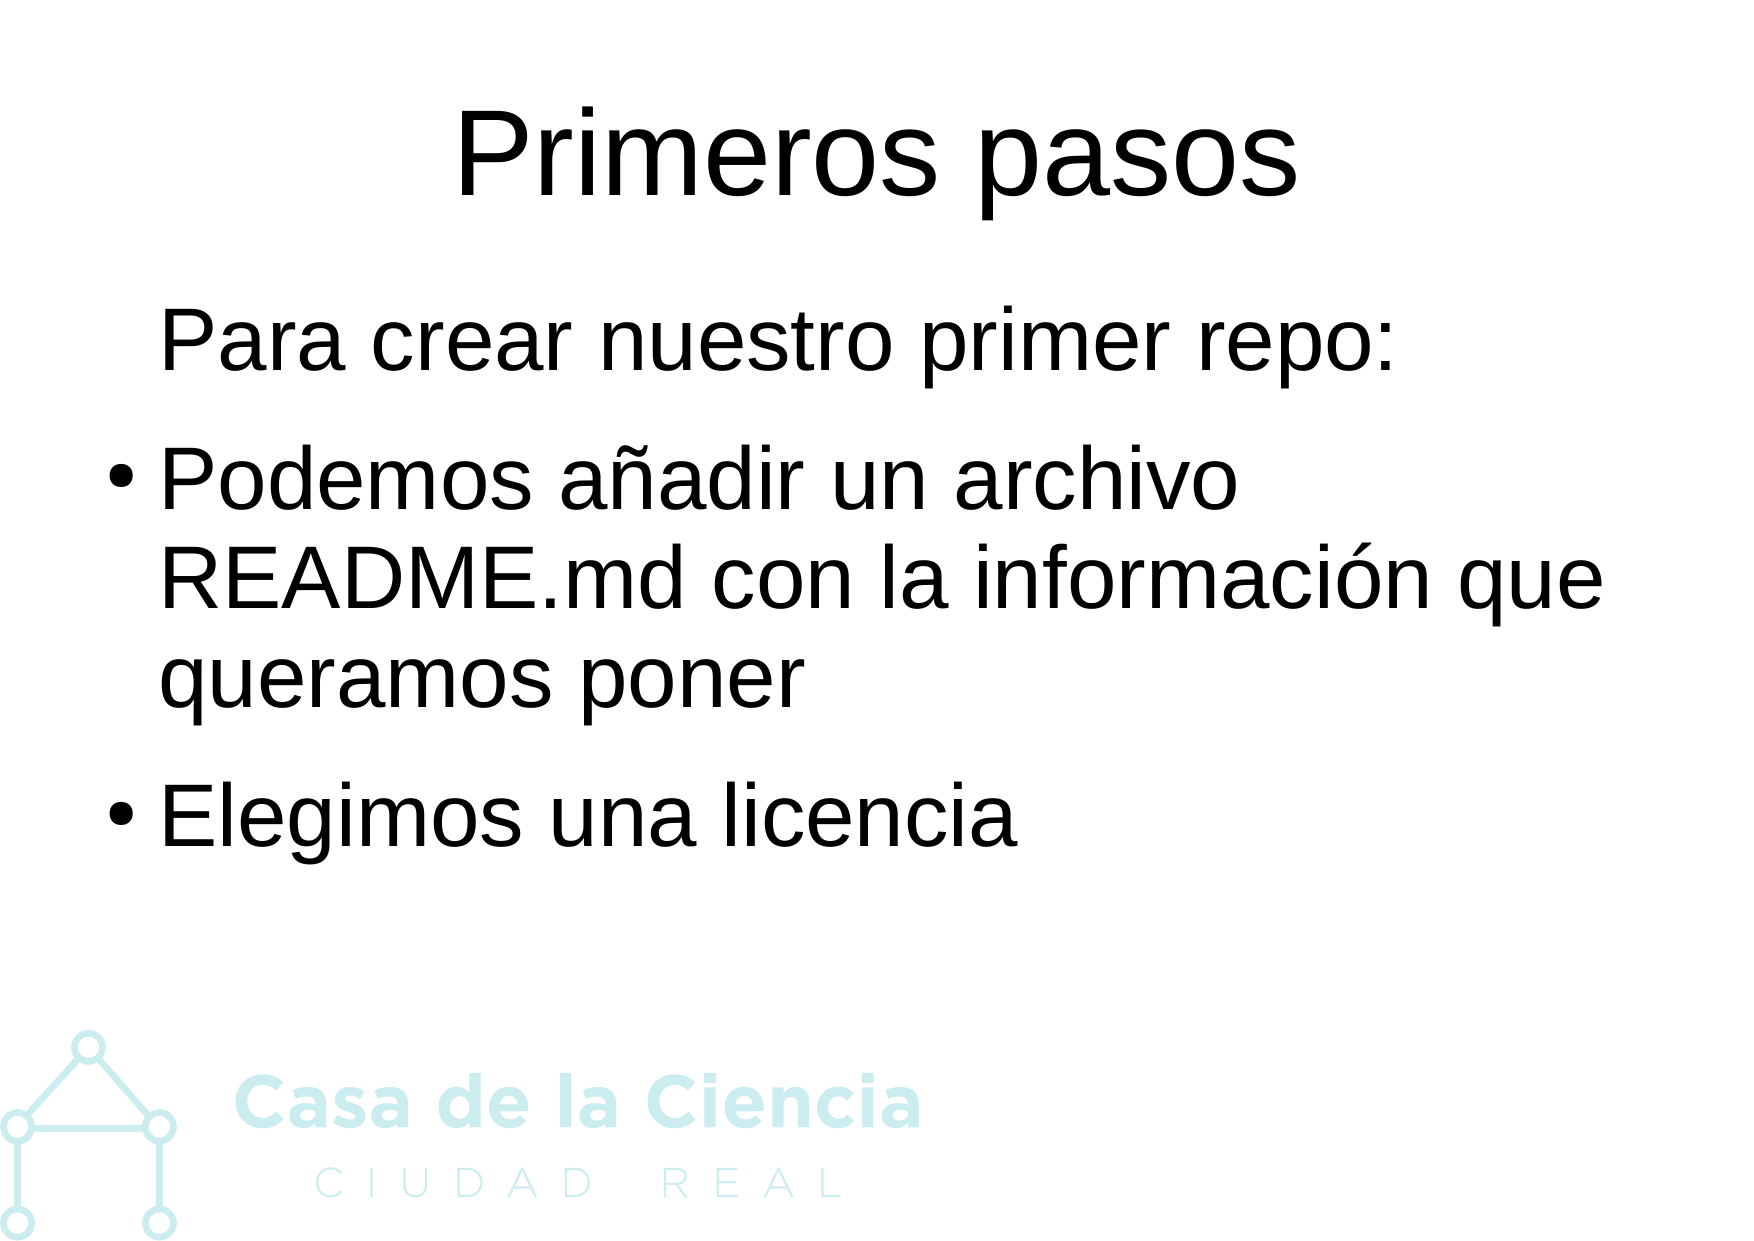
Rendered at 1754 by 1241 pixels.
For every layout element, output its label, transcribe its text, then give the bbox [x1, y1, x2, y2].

list Para crear nuestro primer repo: Podemos añadir un archivo README.md con la información que queramos poner Elegimos una licencia [87, 290, 1667, 1010]
title Primeros pasos [87, 49, 1667, 257]
